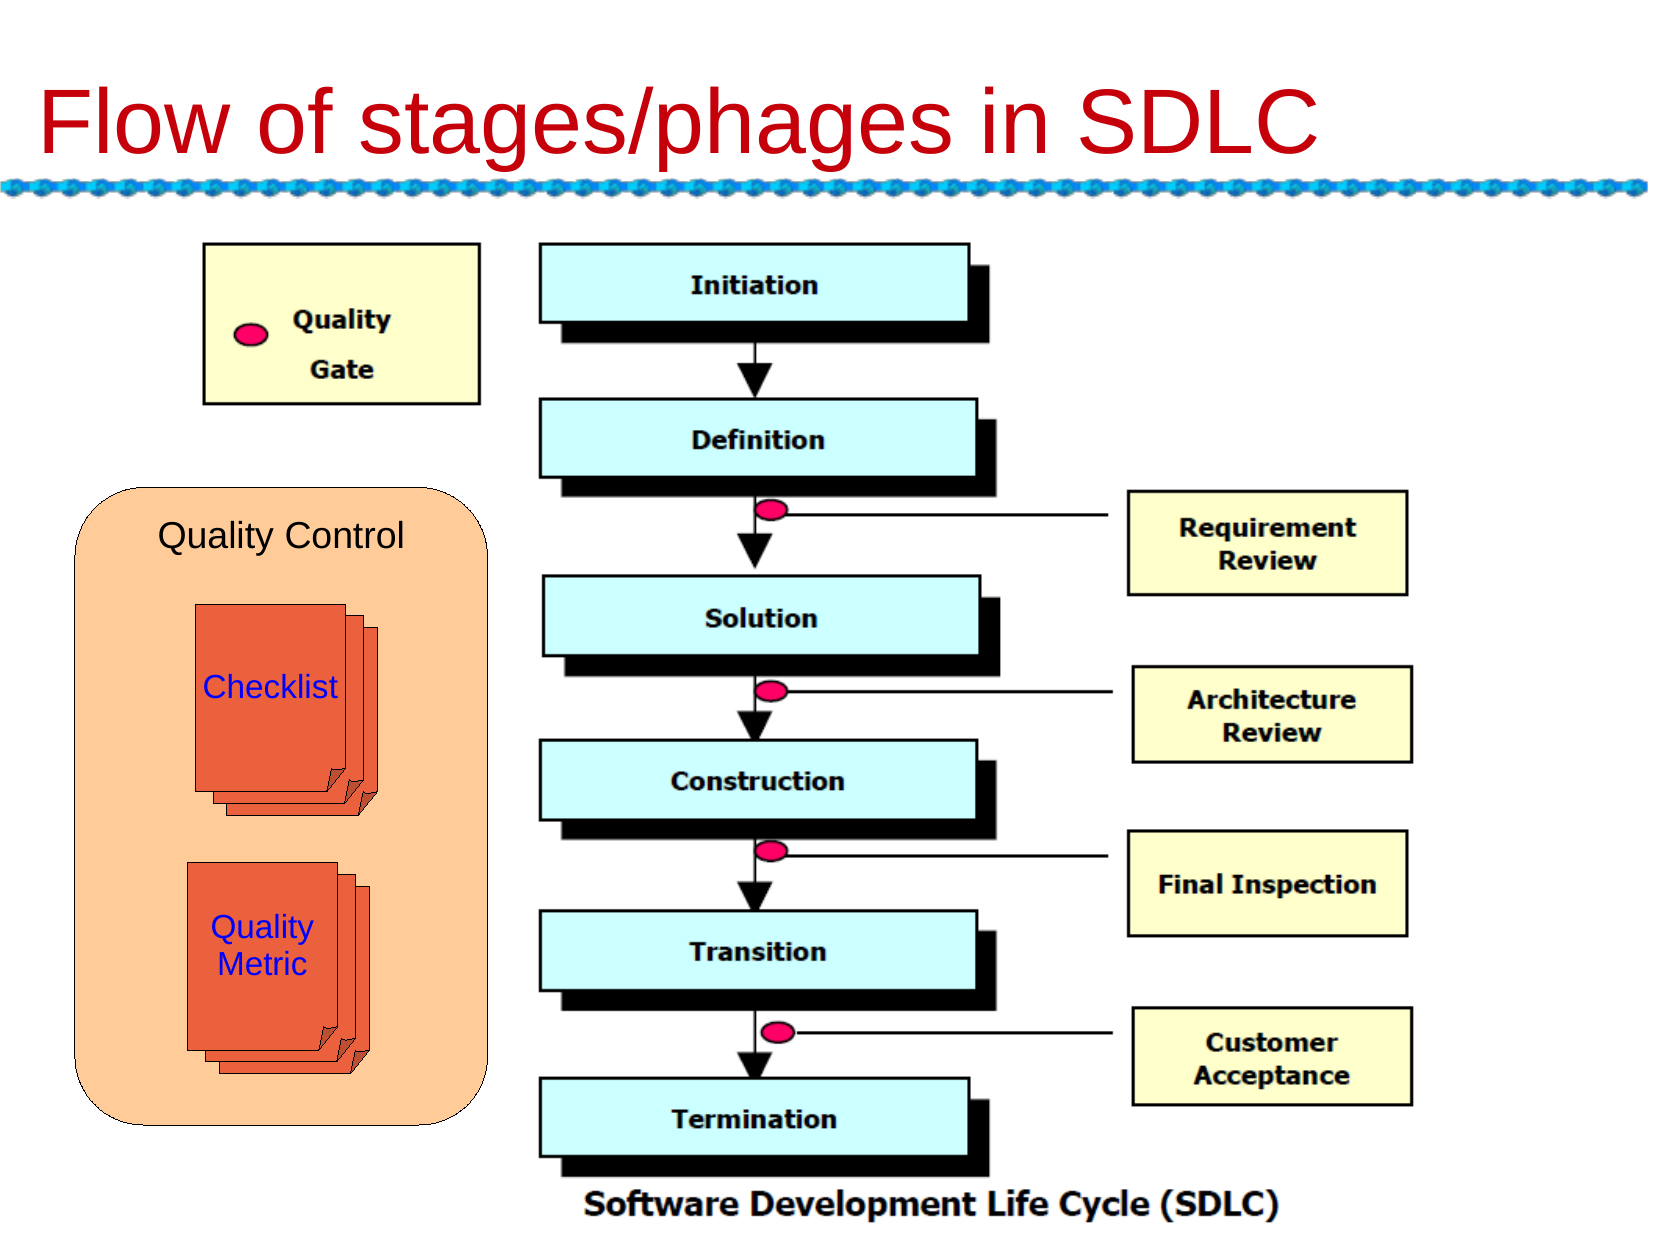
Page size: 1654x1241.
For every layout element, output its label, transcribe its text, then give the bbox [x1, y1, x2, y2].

text_box Checklist [195, 604, 346, 792]
text_box [213, 615, 378, 816]
title Flow of stages/phages in SDLC [37, 37, 1651, 208]
text_box [205, 874, 370, 1074]
text_box Quality Metric [187, 862, 338, 1051]
picture [195, 235, 1426, 1235]
text_box Quality Control [74, 487, 488, 1126]
picture [0, 178, 37, 199]
